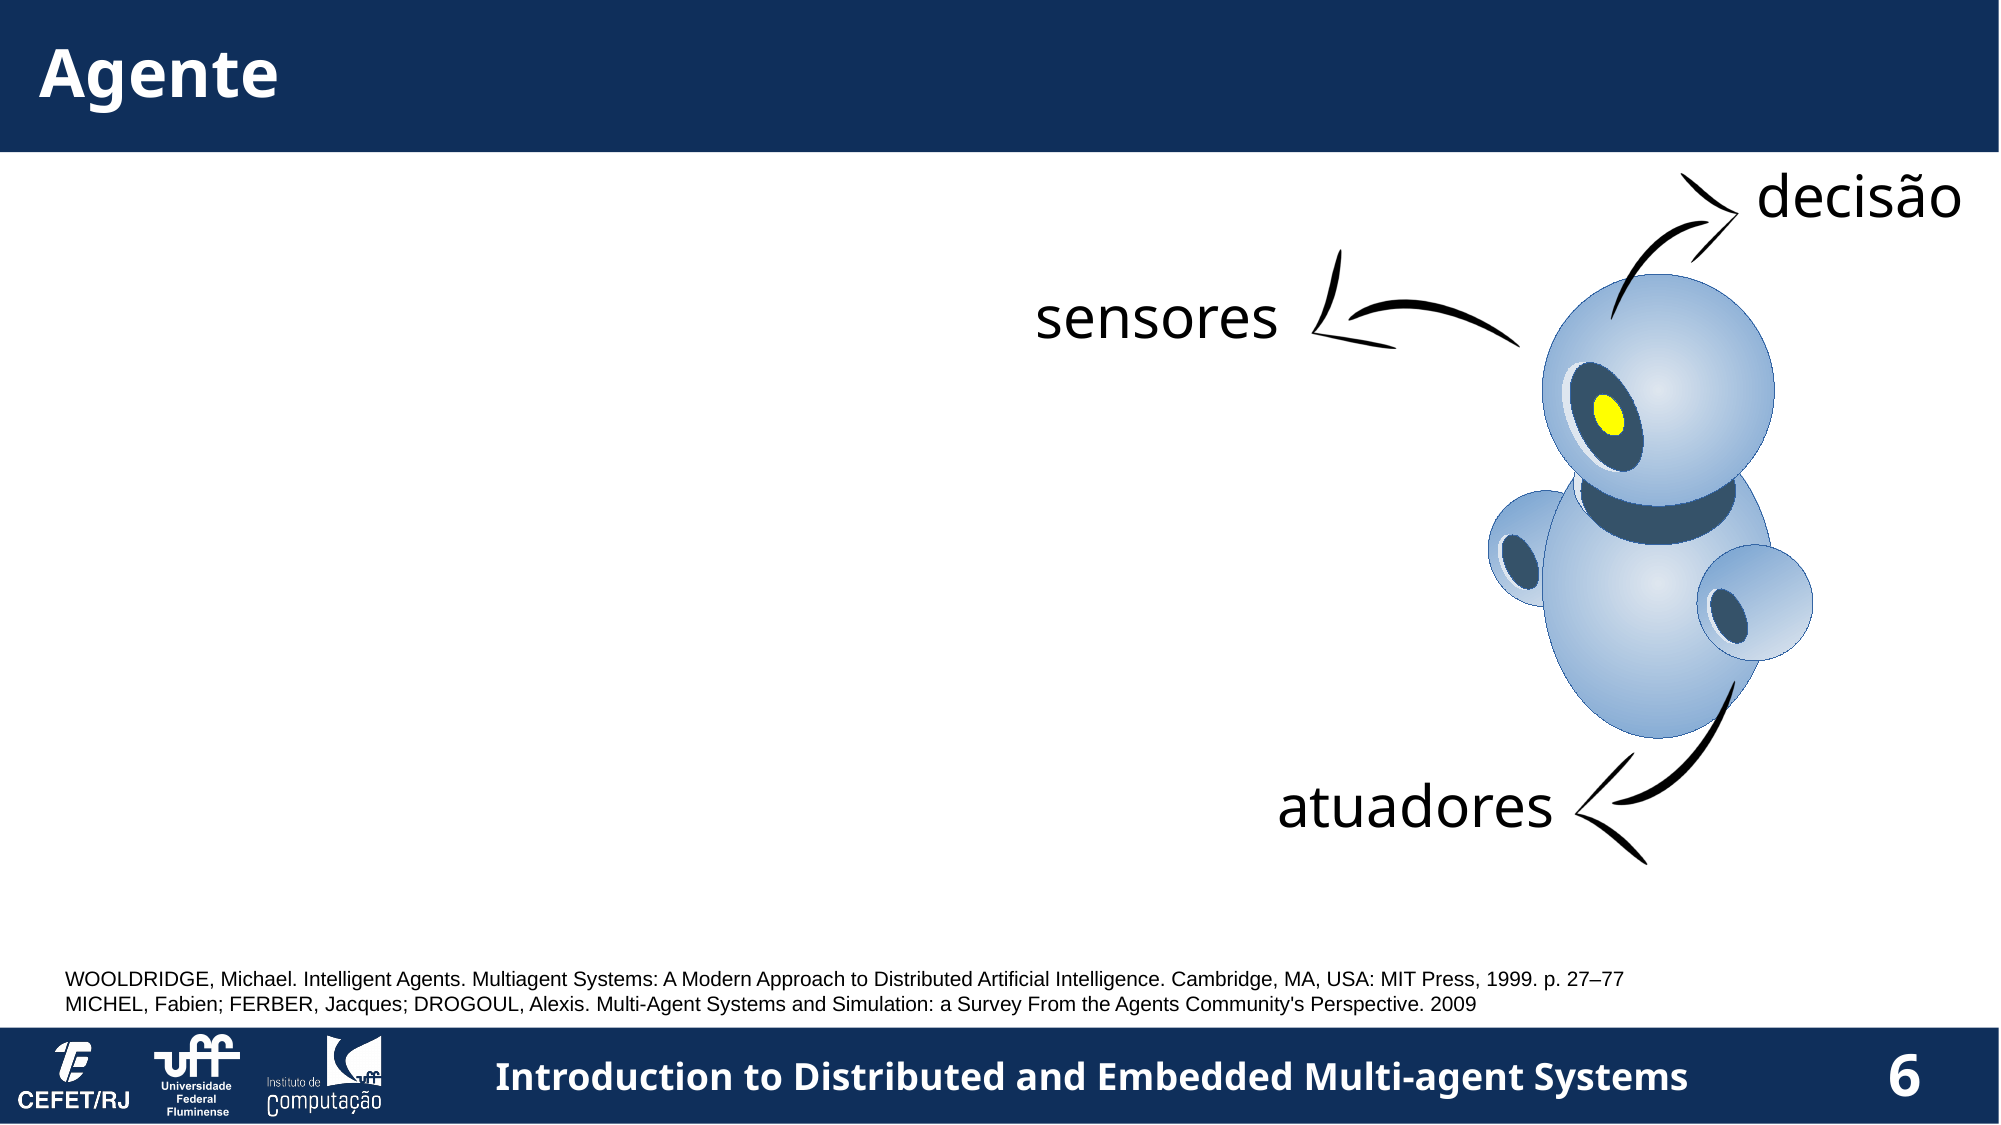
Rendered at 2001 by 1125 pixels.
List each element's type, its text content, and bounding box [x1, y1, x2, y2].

picture [18, 1021, 129, 1125]
picture [265, 1033, 383, 1117]
text_box WOOLDRIDGE, Michael. Intelligent Agents. Multiagent Systems: A Modern Approach to Distributed Artificial Intelligence. Cambridge, MA, USA: MIT Press, 1999. p. 27–77 MICHEL, Fabien; FERBER, Jacques; DROGOUL, Alexis. Multi-Agent Systems and Simulation: a Survey From the Agents Community's Perspective. 2009 [50, 958, 1969, 1024]
text_box Agente [25, 23, 1999, 119]
picture [1565, 159, 1746, 321]
picture [153, 1033, 241, 1121]
text_box decisão [1683, 151, 2000, 237]
text_box sensores [980, 272, 1335, 358]
text_box atuadores [1238, 761, 1593, 847]
picture [1311, 249, 1520, 349]
picture [1593, 679, 1792, 882]
text_box [1488, 275, 1813, 738]
